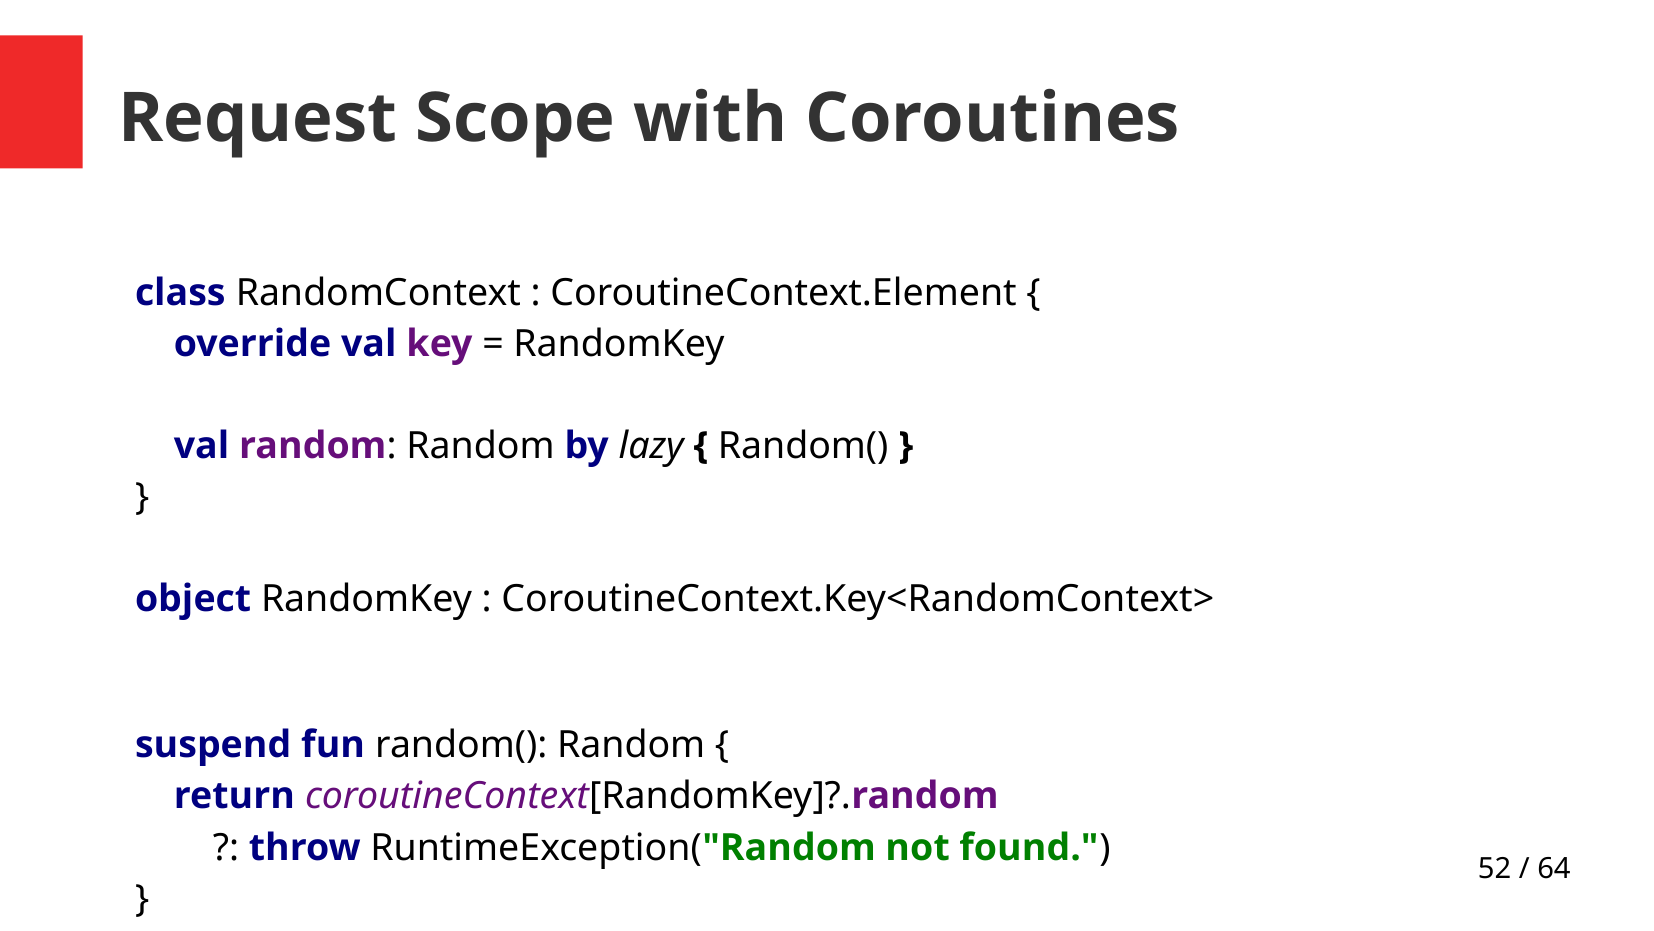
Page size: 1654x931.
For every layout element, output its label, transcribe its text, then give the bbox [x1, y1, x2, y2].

list class RandomContext : CoroutineContext.Element { override val key = RandomKey val random: Random by lazy { Random() } } object RandomKey : CoroutineContext.Key<RandomContext> suspend fun random(): Random { return coroutineContext[RandomKey]?.random ?: throw RuntimeException("Random not found.") } [135, 265, 1606, 871]
title Request Scope with Coroutines [118, 37, 1571, 193]
